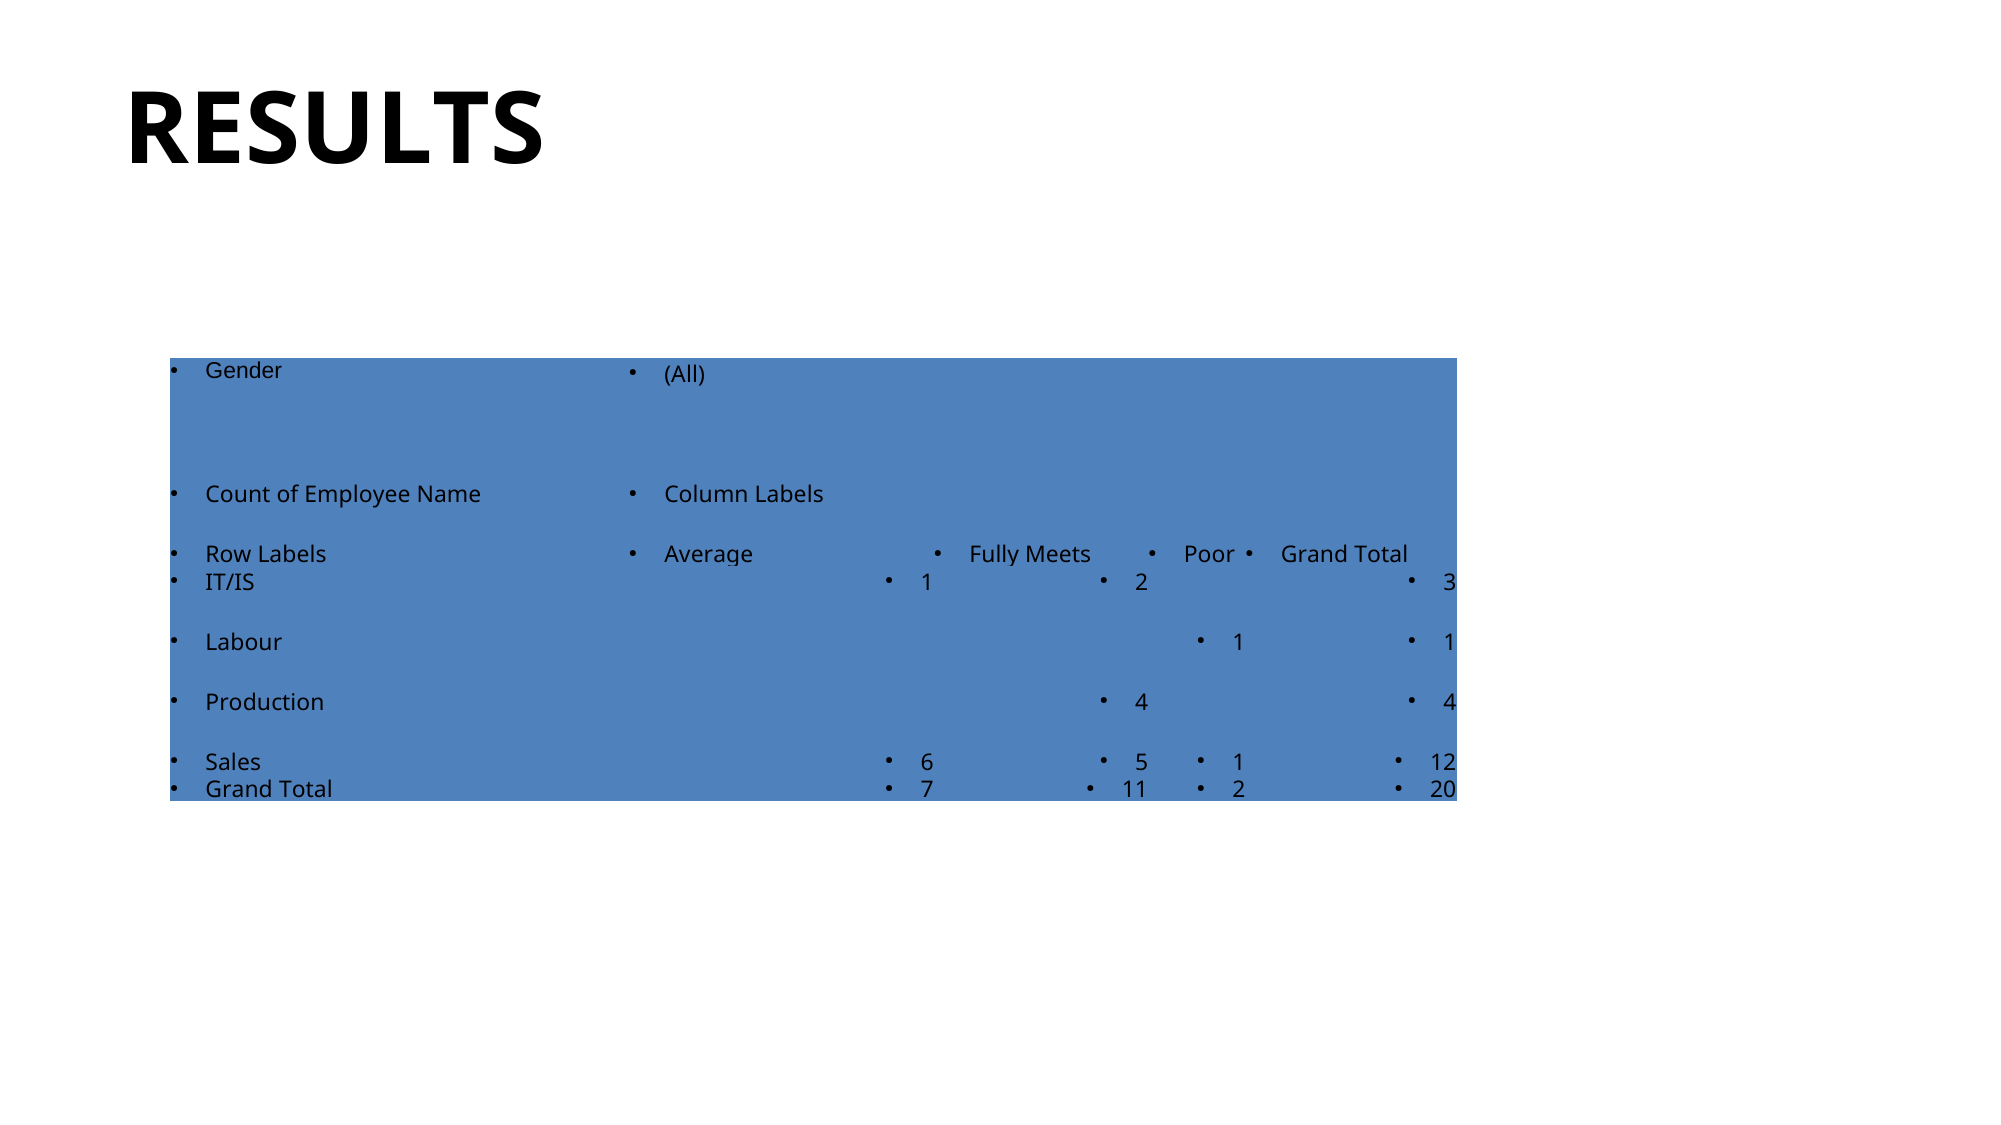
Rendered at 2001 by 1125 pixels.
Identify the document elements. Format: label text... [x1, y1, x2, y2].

table_cell [1148, 418, 1245, 478]
table_cell 1 [1148, 626, 1245, 686]
table_cell 4 [934, 686, 1148, 746]
table_cell 1 [1148, 746, 1245, 773]
table_cell [1245, 478, 1457, 538]
table_cell Fully Meets [934, 538, 1148, 566]
table_cell [934, 626, 1148, 686]
table_cell Average [629, 538, 934, 566]
table_cell [170, 418, 629, 478]
table_cell 20 [1245, 773, 1457, 801]
table_cell Production [170, 686, 629, 746]
table_cell [629, 686, 934, 746]
table_cell Sales [170, 746, 629, 773]
table_cell Grand Total [1245, 538, 1457, 566]
table_header [1245, 358, 1457, 418]
table_cell Poor [1148, 538, 1245, 566]
table_cell [629, 418, 934, 478]
table_cell [934, 418, 1148, 478]
table_cell Row Labels [170, 538, 629, 566]
table_header [1148, 358, 1245, 418]
table_cell 6 [629, 746, 934, 773]
table_header (All) [629, 358, 934, 418]
table_cell 7 [629, 773, 934, 801]
table_cell [1148, 478, 1245, 538]
table_cell [629, 626, 934, 686]
table_cell 1 [1245, 626, 1457, 686]
table_cell 3 [1245, 566, 1457, 626]
table_cell Labour [170, 626, 629, 686]
table_cell [1148, 686, 1245, 746]
title RESULTS [123, 63, 1877, 188]
table_cell 2 [1148, 773, 1245, 801]
table_cell 1 [629, 566, 934, 626]
table_cell 5 [934, 746, 1148, 773]
table_cell 12 [1245, 746, 1457, 773]
table_cell Column Labels [629, 478, 934, 538]
table_cell [1148, 566, 1245, 626]
table_cell [1245, 418, 1457, 478]
table_header [934, 358, 1148, 418]
table_cell IT/IS [170, 566, 629, 626]
table_cell Grand Total [170, 773, 629, 801]
table_cell [934, 478, 1148, 538]
table_cell 2 [934, 566, 1148, 626]
table_cell 4 [1245, 686, 1457, 746]
table_cell 11 [934, 773, 1148, 801]
table_header Gender [170, 358, 629, 418]
table_cell Count of Employee Name [170, 478, 629, 538]
